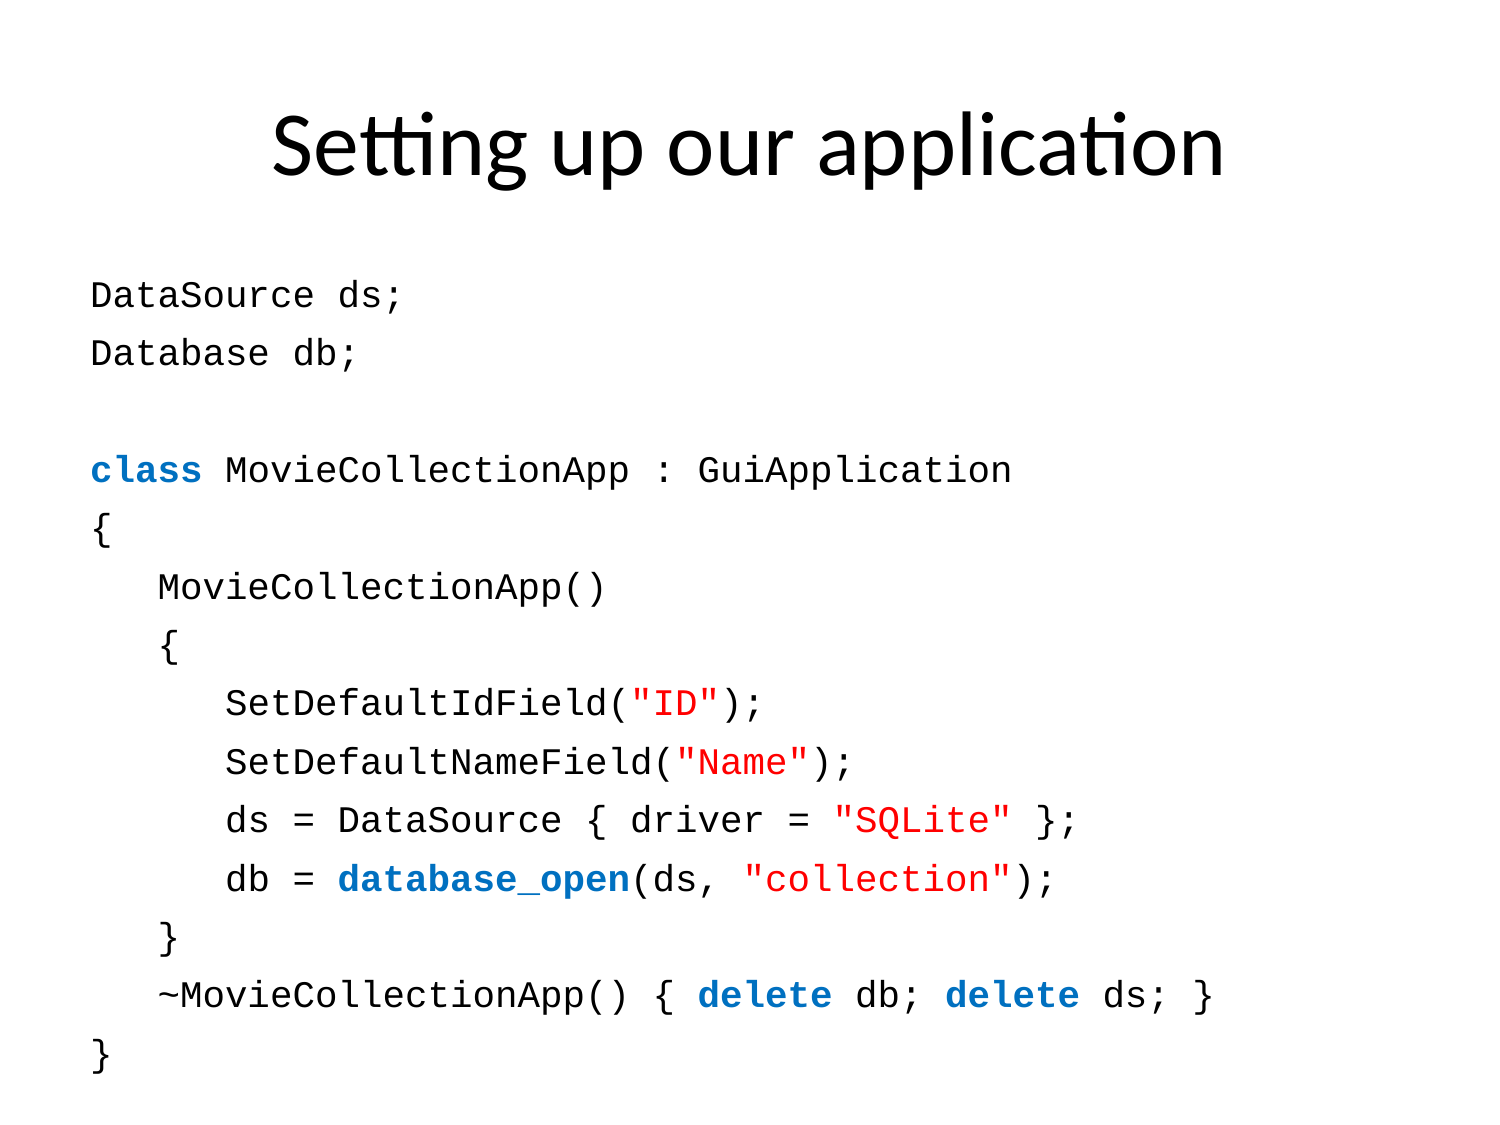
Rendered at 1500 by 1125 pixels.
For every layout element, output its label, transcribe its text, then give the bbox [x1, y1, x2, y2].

title Setting up our application [75, 45, 1425, 233]
list DataSource ds; Database db; class MovieCollectionApp : GuiApplication { MovieCollectionApp() { SetDefaultIdField("ID"); SetDefaultNameField("Name"); ds = DataSource { driver = "SQLite" }; db = database_open(ds, "collection"); } ~MovieCollectionApp() { delete db; delete ds; } } [75, 262, 1425, 1005]
